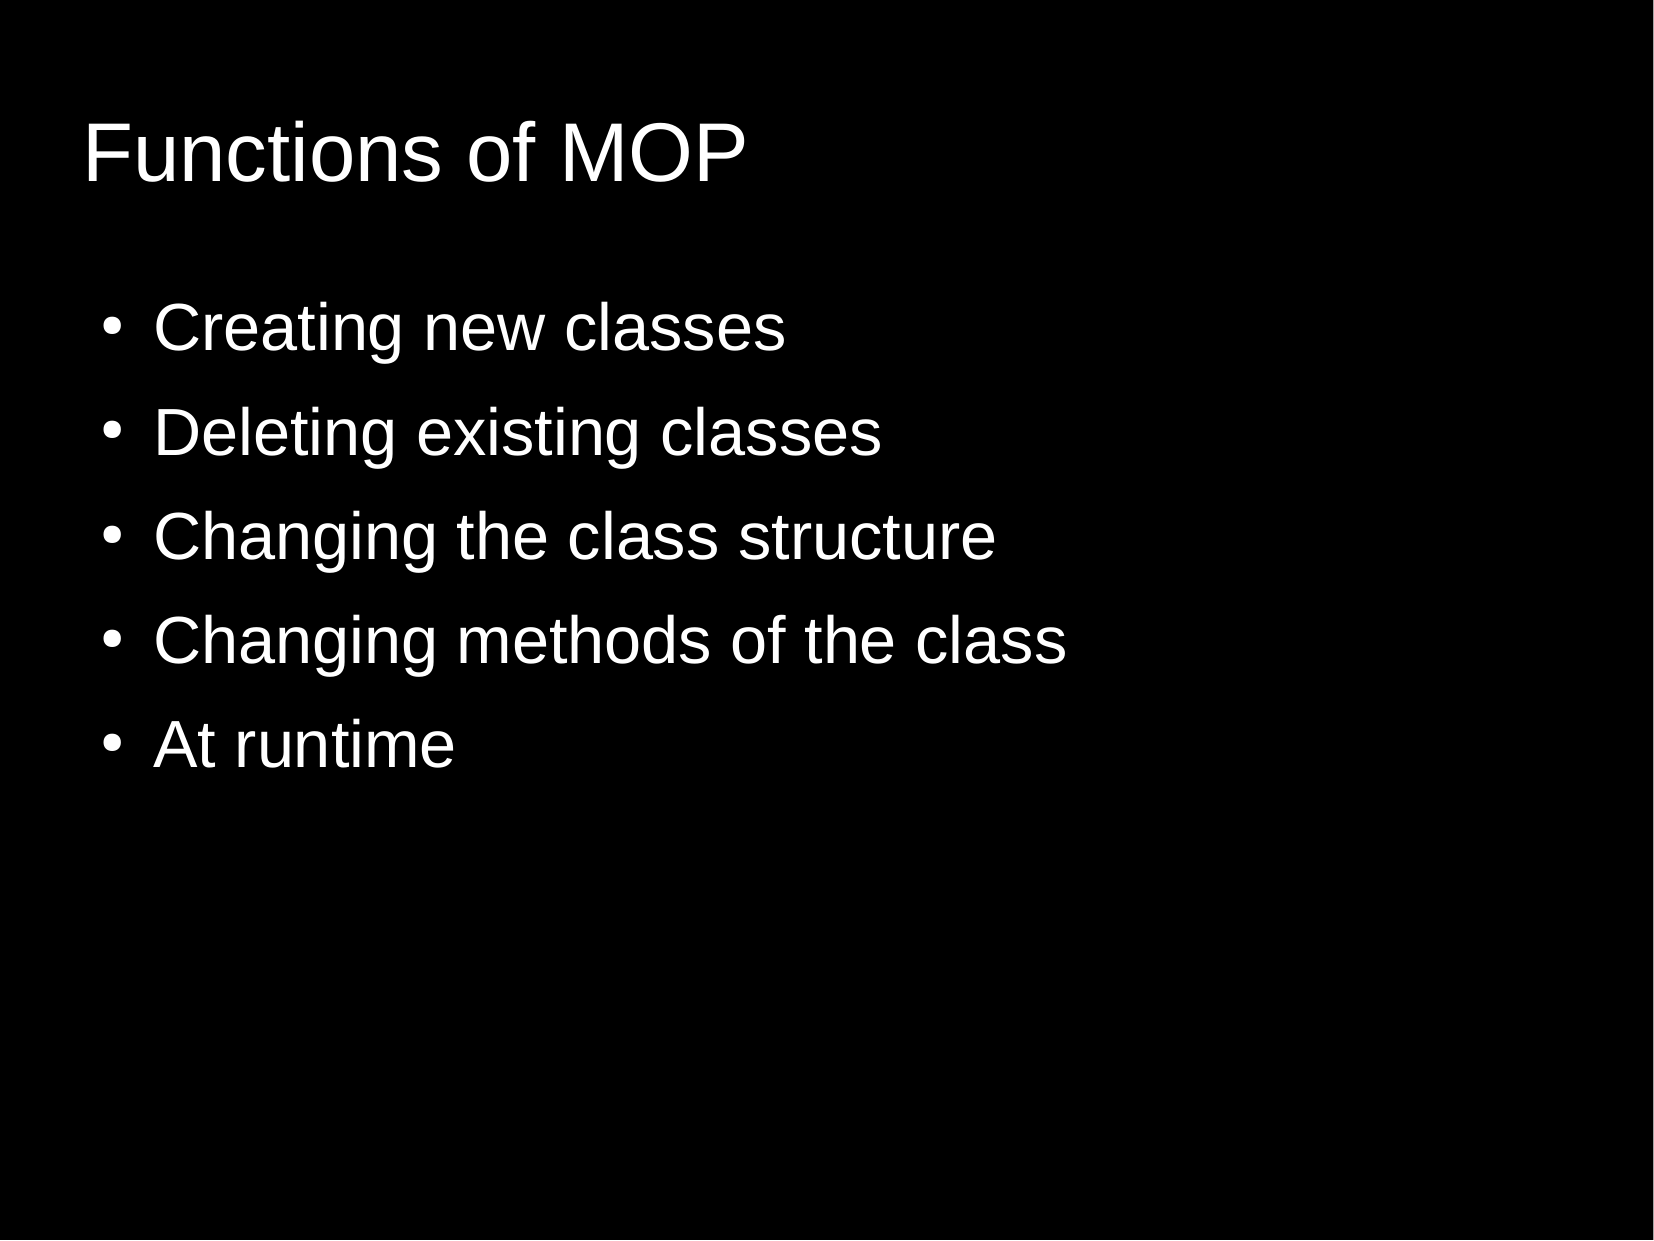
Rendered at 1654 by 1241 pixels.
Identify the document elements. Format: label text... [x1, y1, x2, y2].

title Functions of MOP [82, 49, 1571, 257]
list Creating new classes Deleting existing classes Changing the class structure Changing methods of the class At runtime [82, 290, 1538, 1010]
